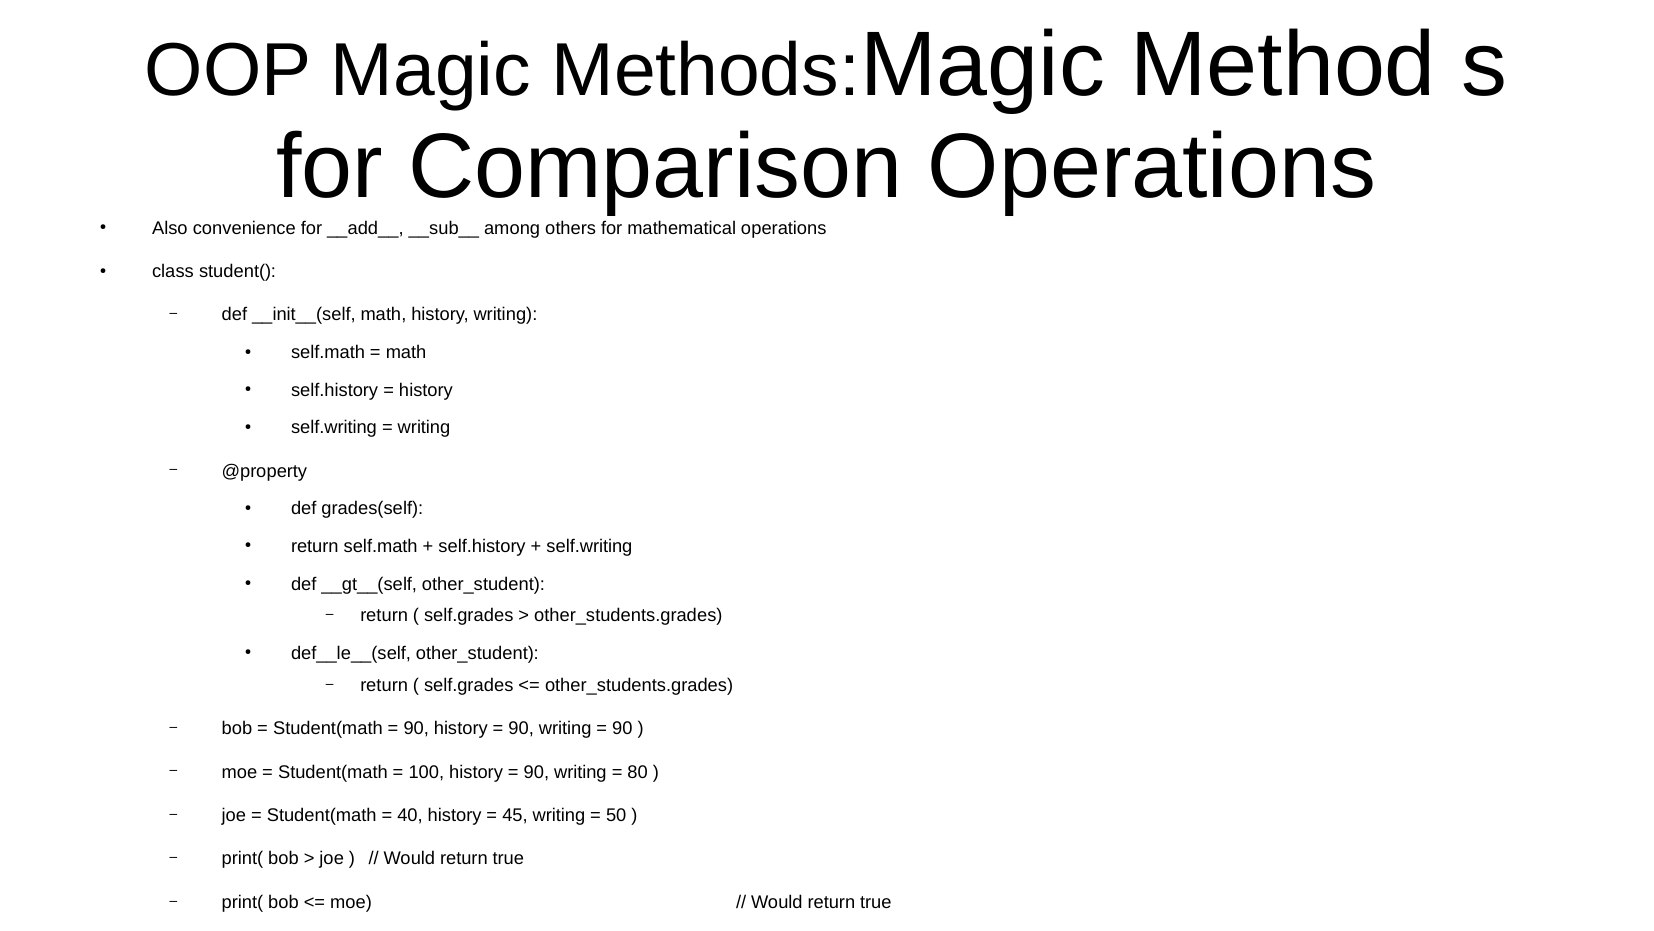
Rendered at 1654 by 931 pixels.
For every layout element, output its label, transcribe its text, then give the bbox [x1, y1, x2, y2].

title OOP Magic Methods:Magic Method s for Comparison Operations [82, 12, 1571, 217]
list Also convenience for __add__, __sub__ among others for mathematical operations class student(): def __init__(self, math, history, writing): self.math = math self.history = history self.writing = writing @property def grades(self): return self.math + self.history + self.writing def __gt__(self, other_student): return ( self.grades > other_students.grades) def__le__(self, other_student): return ( self.grades <= other_students.grades) bob = Student(math = 90, history = 90, writing = 90 ) moe = Student(math = 100, history = 90, writing = 80 ) joe = Student(math = 40, history = 45, writing = 50 ) print( bob > joe ) // Would return true print( bob <= moe) // Would return true [82, 217, 1621, 916]
